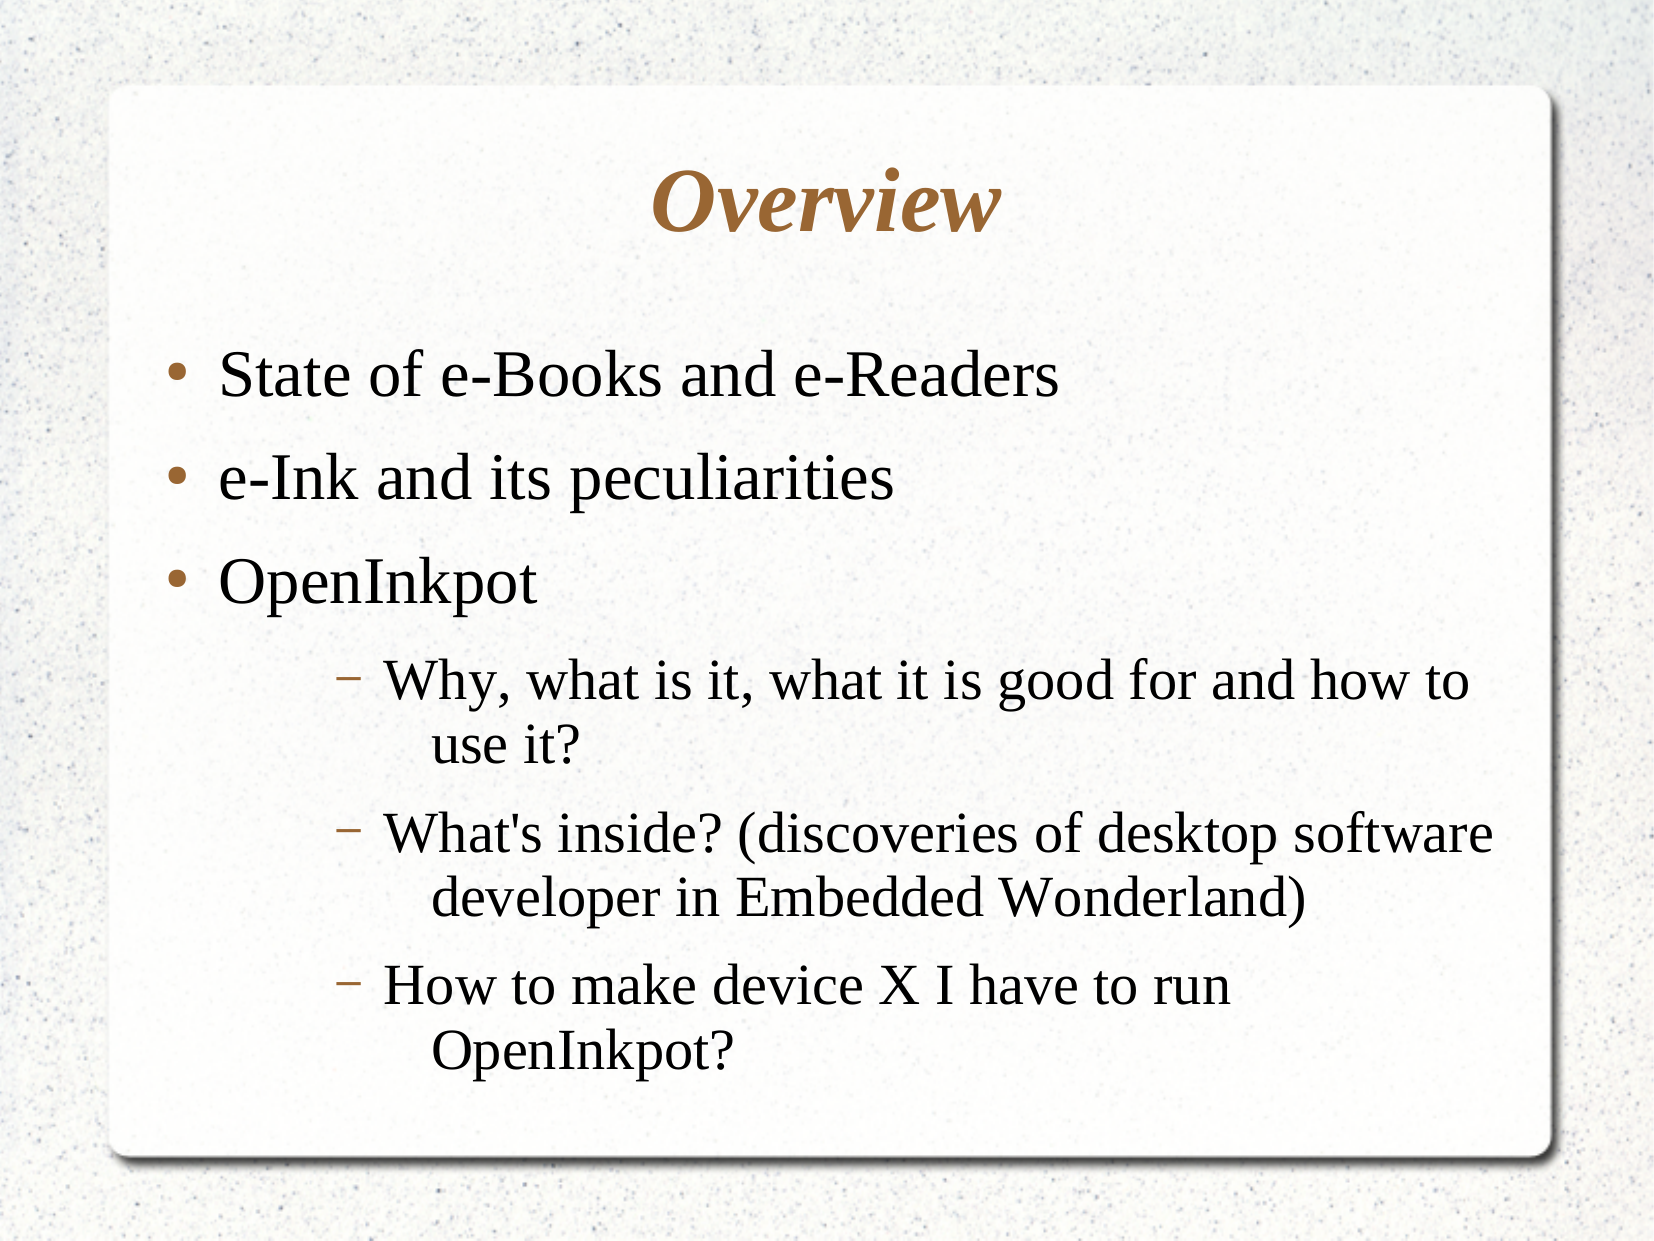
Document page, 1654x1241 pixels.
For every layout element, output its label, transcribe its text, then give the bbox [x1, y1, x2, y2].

list State of e-Books and e-Readers e-Ink and its peculiarities OpenInkpot Why, what is it, what it is good for and how to use it? What's inside? (discoveries of desktop software developer in Embedded Wonderland) How to make device X I have to run OpenInkpot? [147, 336, 1506, 1141]
picture [0, 0, 1654, 1241]
title Overview [118, 96, 1536, 304]
